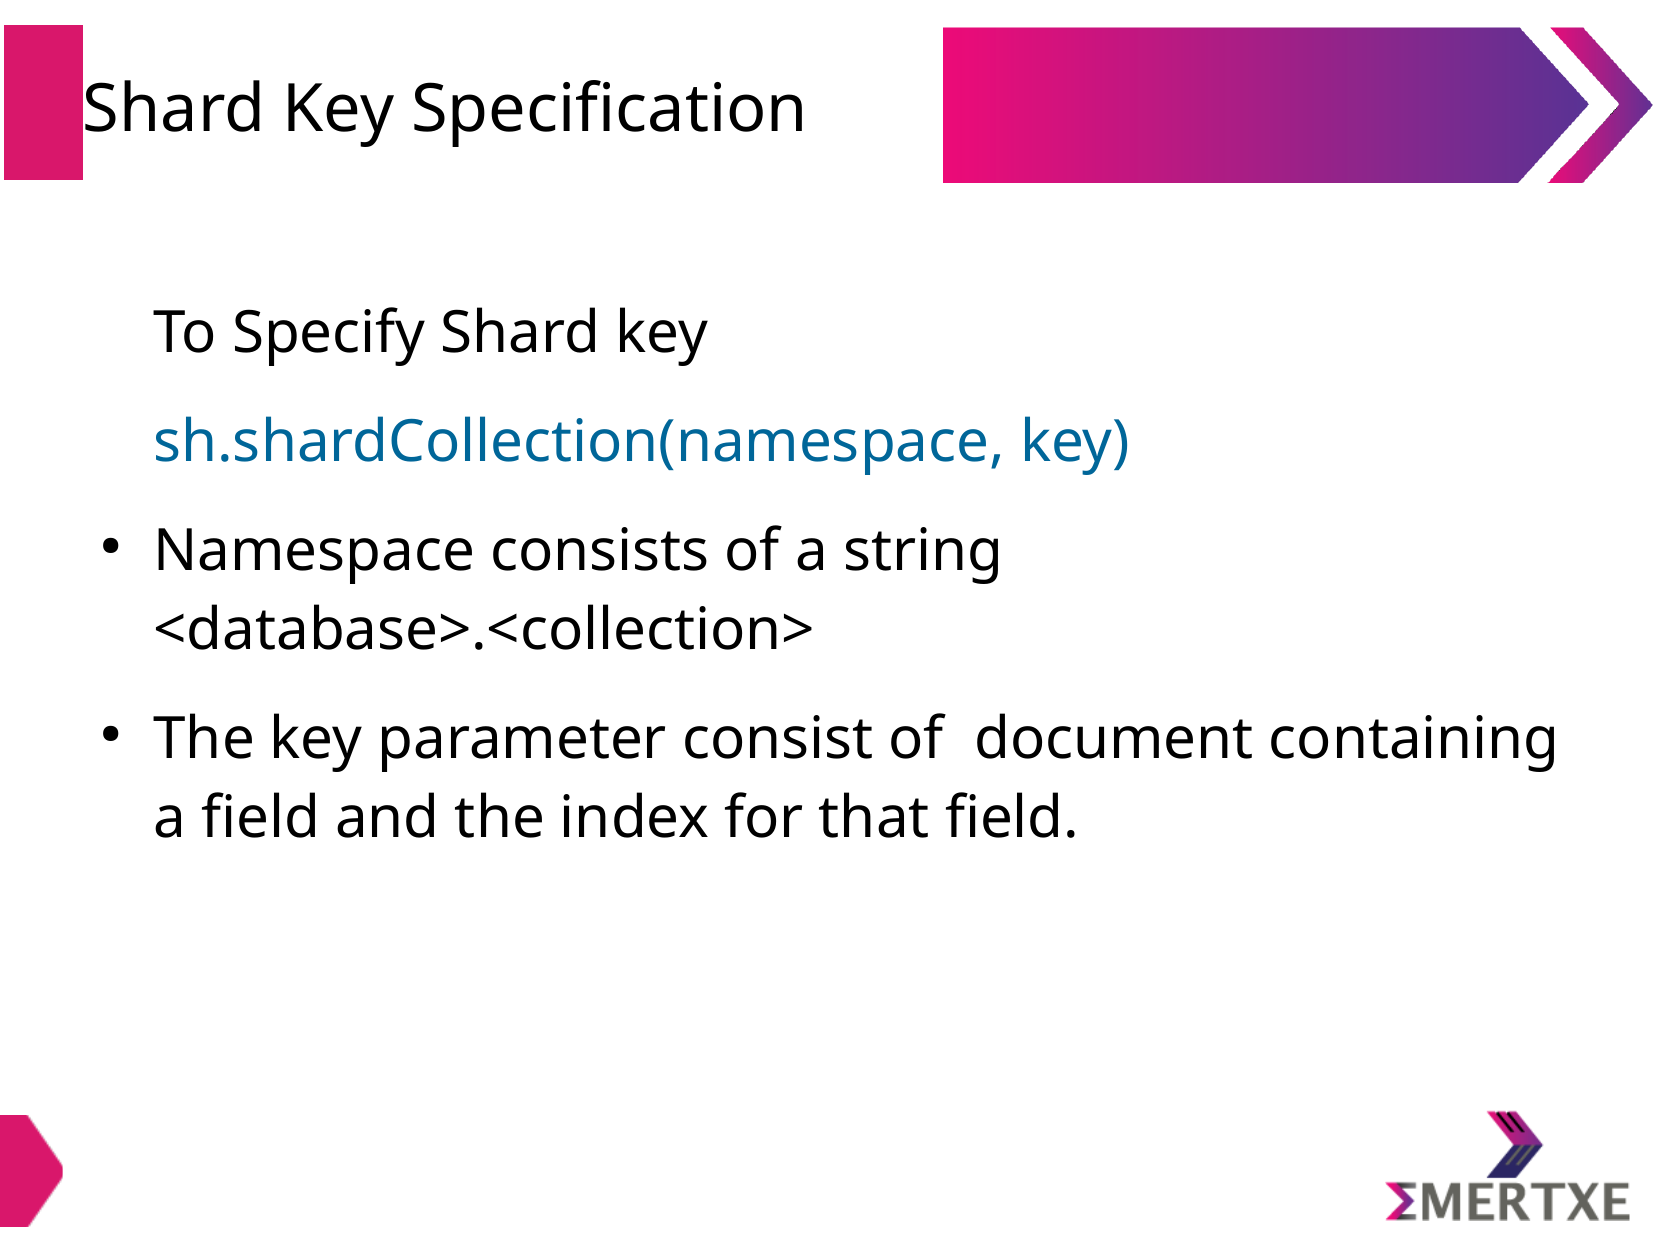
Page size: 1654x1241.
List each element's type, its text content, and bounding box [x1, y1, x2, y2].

title Shard Key Specification [82, 2, 1571, 210]
picture [1571, 27, 1653, 183]
picture [1385, 1107, 1631, 1221]
list To Specify Shard key sh.shardCollection(namespace, key) Namespace consists of a string <database>.<collection> The key parameter consist of document containing a field and the index for that field. [82, 290, 1571, 1010]
